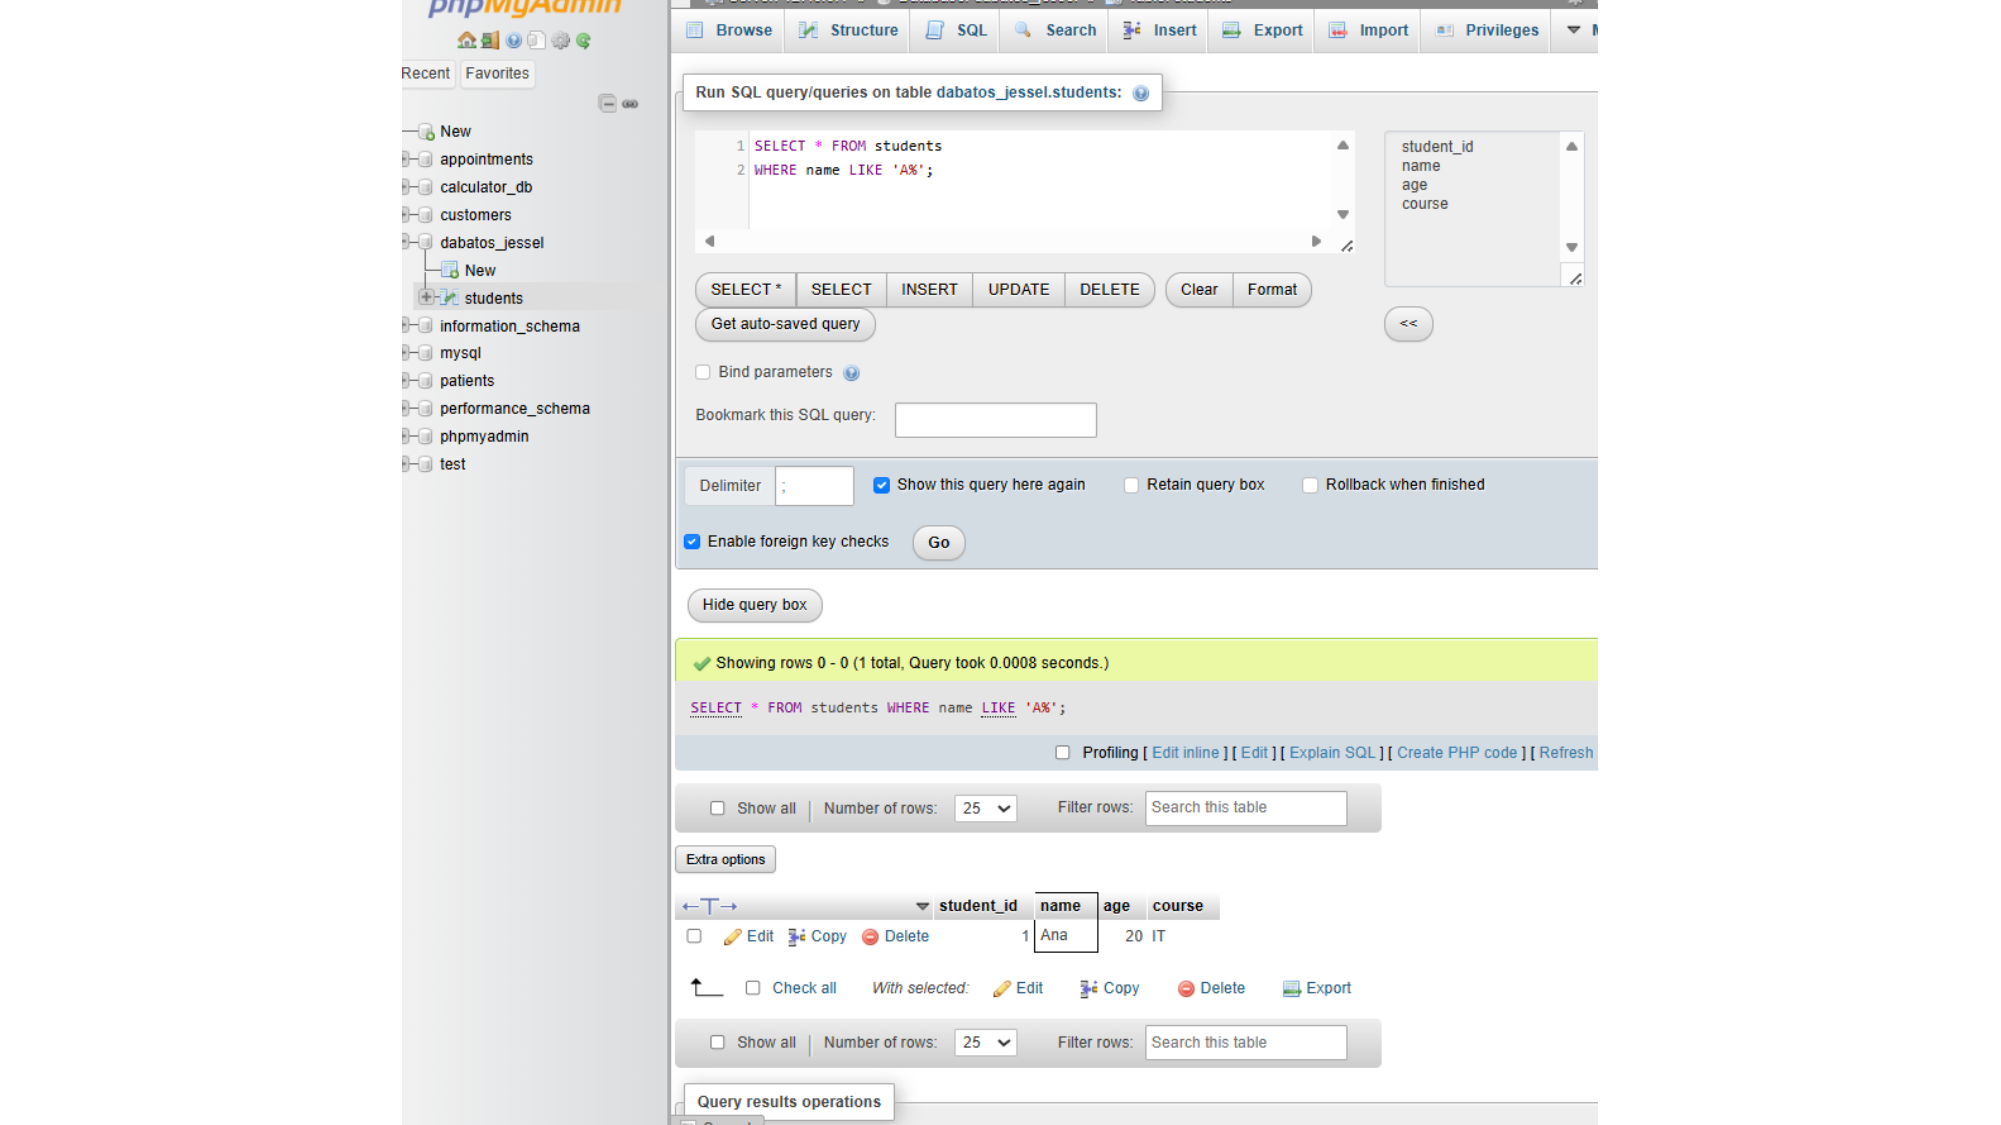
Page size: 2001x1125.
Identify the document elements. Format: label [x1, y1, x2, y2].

picture [402, 0, 1598, 1125]
